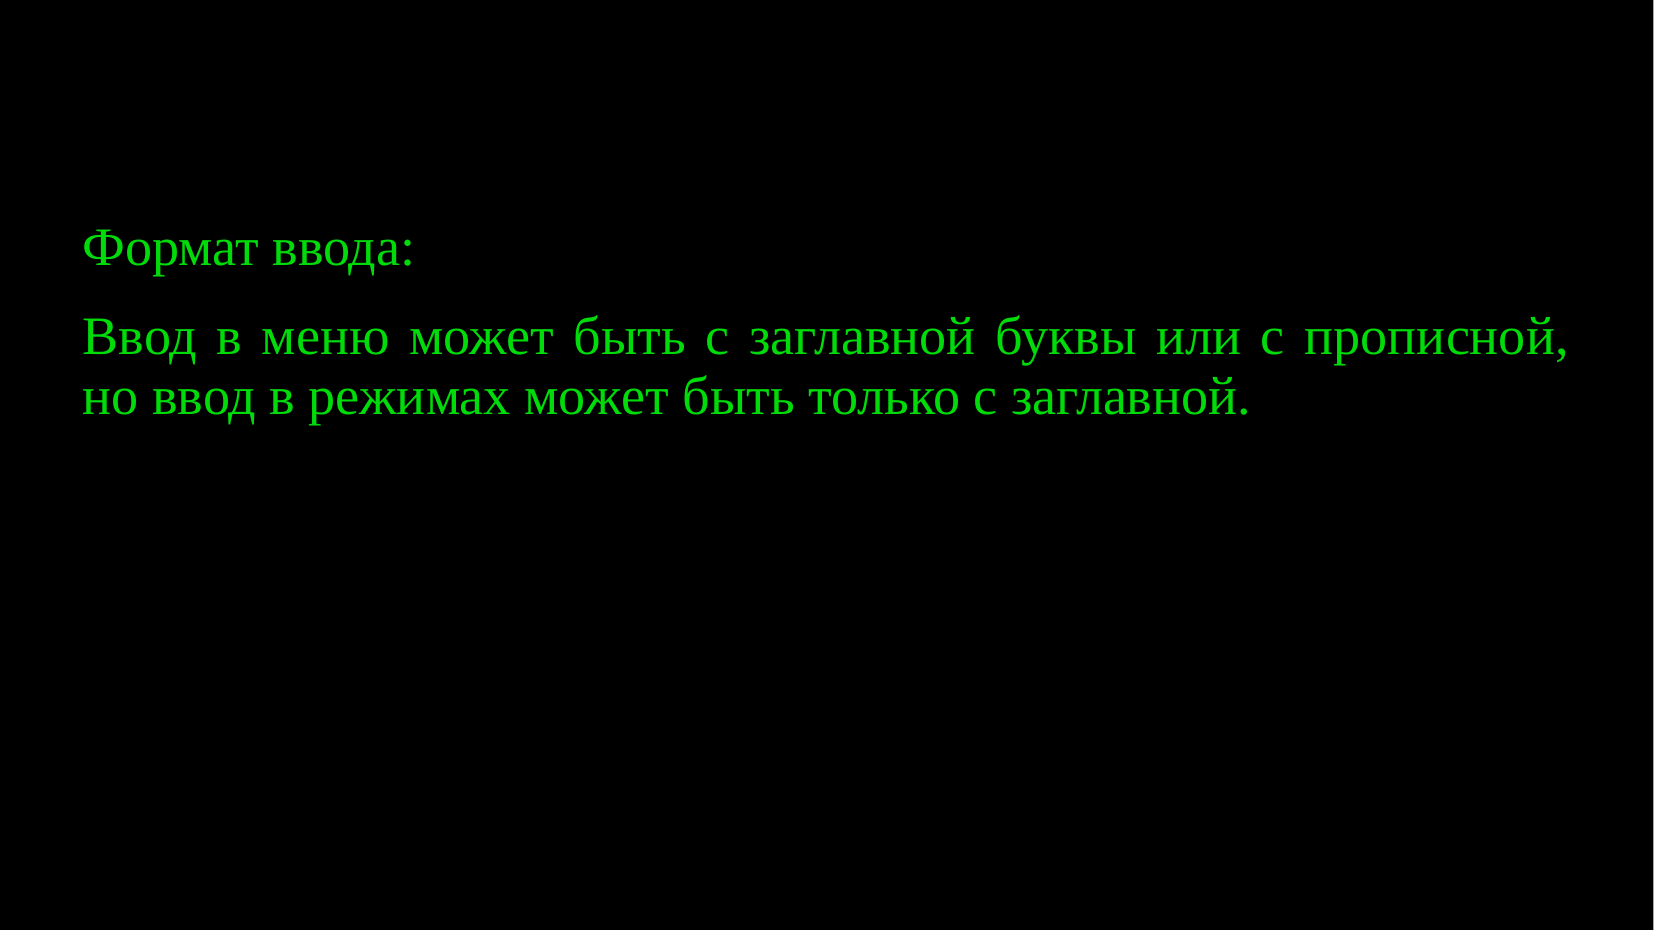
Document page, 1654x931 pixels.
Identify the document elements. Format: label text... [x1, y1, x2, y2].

list Формат ввода: Ввод в меню может быть с заглавной буквы или с прописной, но ввод в режимах может быть только с заглавной. [82, 217, 1571, 757]
